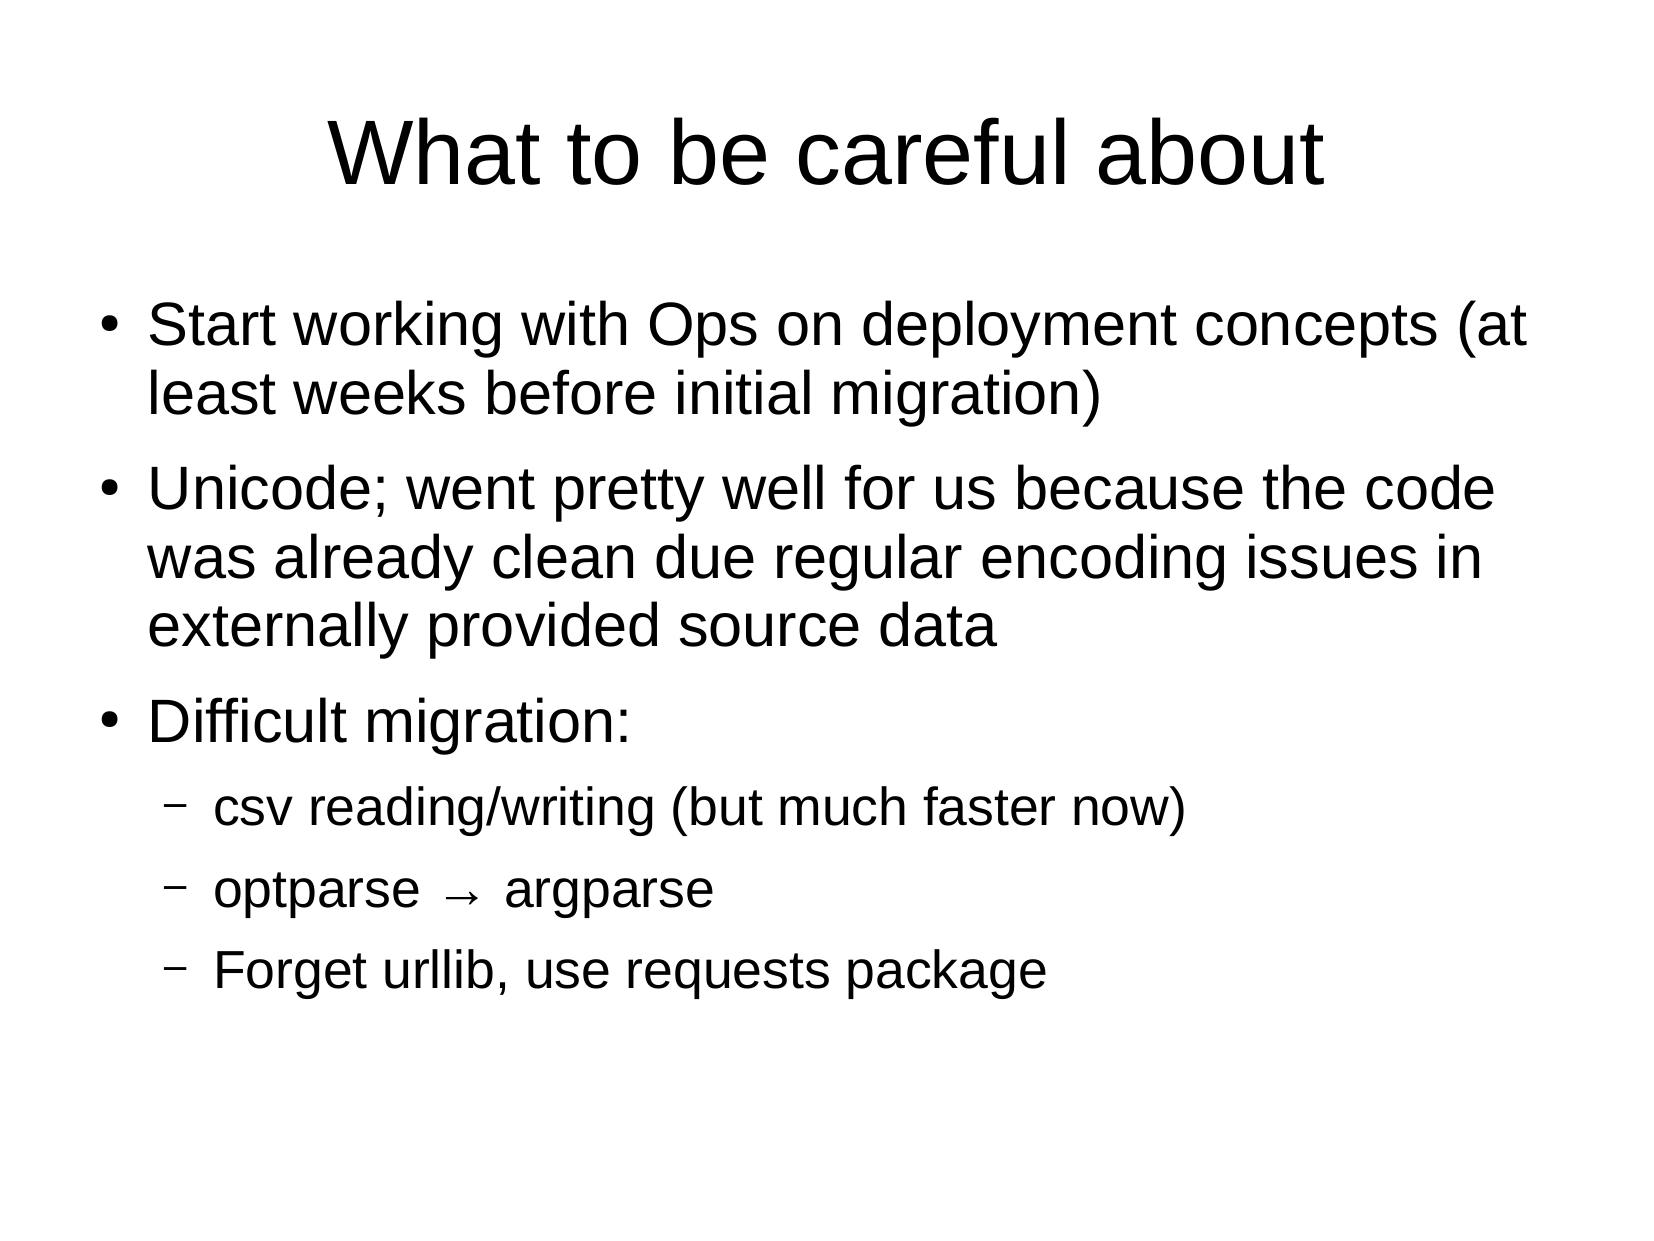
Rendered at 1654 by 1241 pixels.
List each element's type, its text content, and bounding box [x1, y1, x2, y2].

list Start working with Ops on deployment concepts (at least weeks before initial migration) Unicode; went pretty well for us because the code was already clean due regular encoding issues in externally provided source data Difficult migration: csv reading/writing (but much faster now) optparse → argparse Forget urllib, use requests package [82, 290, 1571, 1010]
title What to be careful about [82, 49, 1571, 257]
